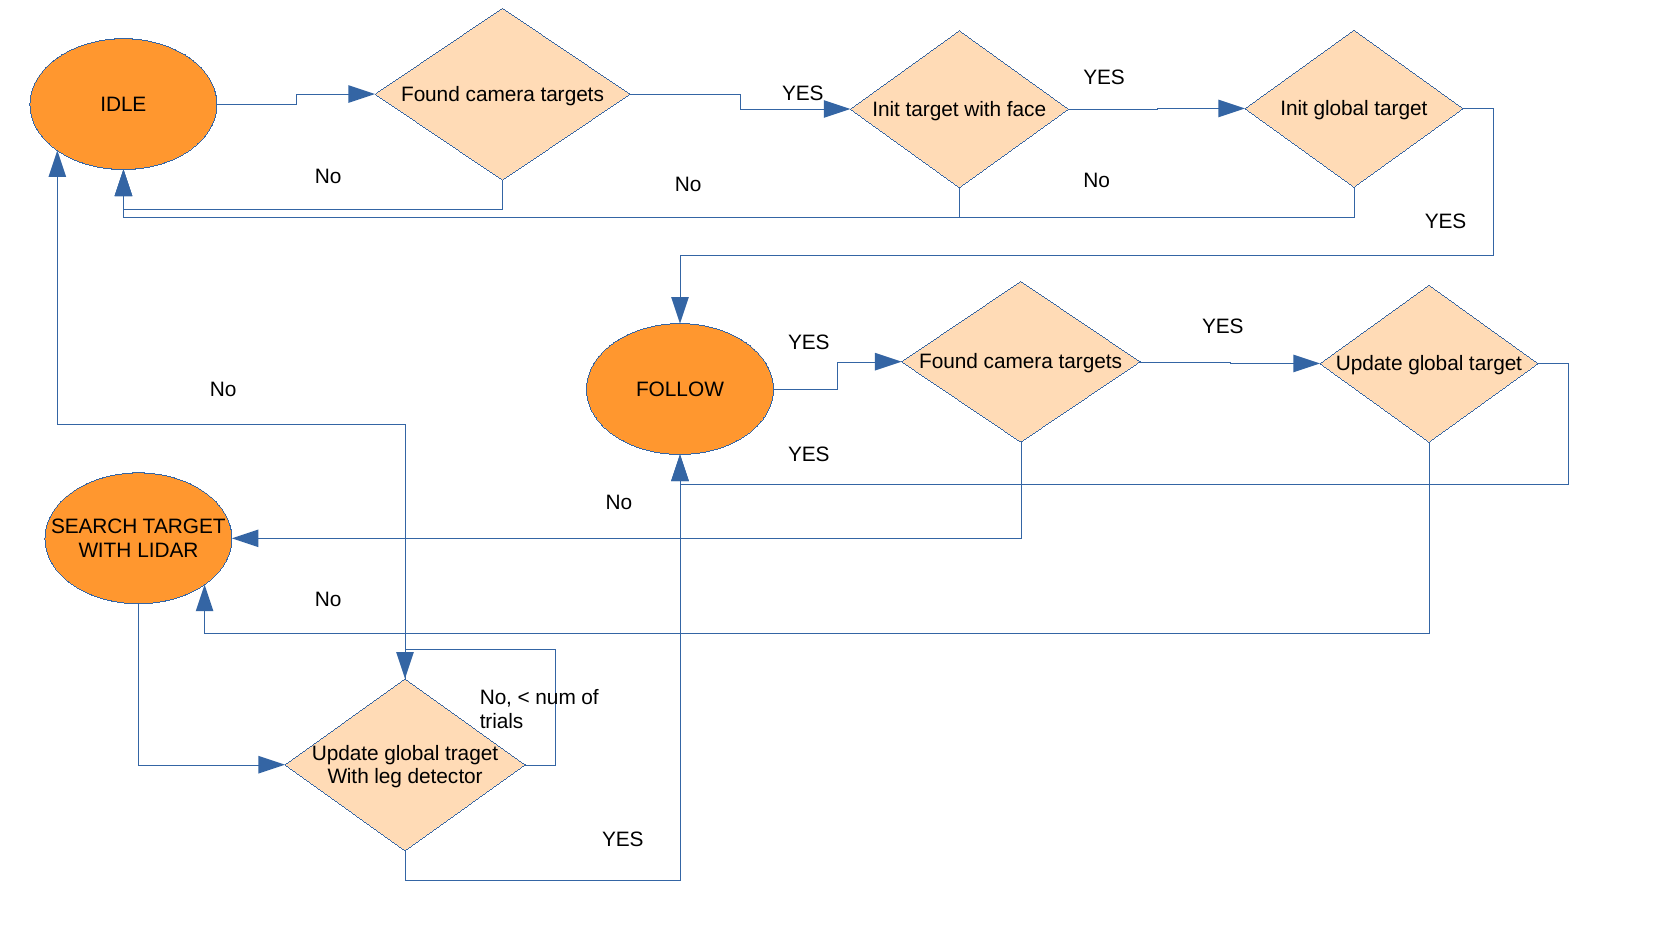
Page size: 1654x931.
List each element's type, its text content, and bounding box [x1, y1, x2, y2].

text_box No [195, 370, 268, 409]
text_box No, < num of trials [465, 678, 646, 741]
text_box YES [767, 74, 841, 109]
text_box Found camera targets [375, 8, 631, 180]
text_box Found camera targets [902, 281, 1141, 442]
text_box No [590, 483, 664, 522]
text_box Update global traget With leg detector [285, 679, 526, 851]
text_box YES [1410, 201, 1483, 241]
text_box SEARCH TARGET WITH LIDAR [44, 472, 232, 604]
text_box YES [587, 820, 661, 859]
text_box Update global target [1320, 285, 1538, 443]
text_box IDLE [29, 38, 217, 170]
text_box No [1068, 161, 1142, 200]
text_box No [300, 580, 373, 619]
text_box YES [773, 435, 847, 474]
text_box FOLLOW [586, 323, 774, 455]
text_box YES [773, 323, 847, 362]
text_box Init target with face [851, 30, 1069, 188]
text_box YES [1068, 58, 1142, 97]
text_box No [660, 165, 733, 204]
text_box No [300, 156, 373, 196]
text_box YES [1187, 306, 1261, 346]
text_box Init global target [1245, 30, 1463, 188]
